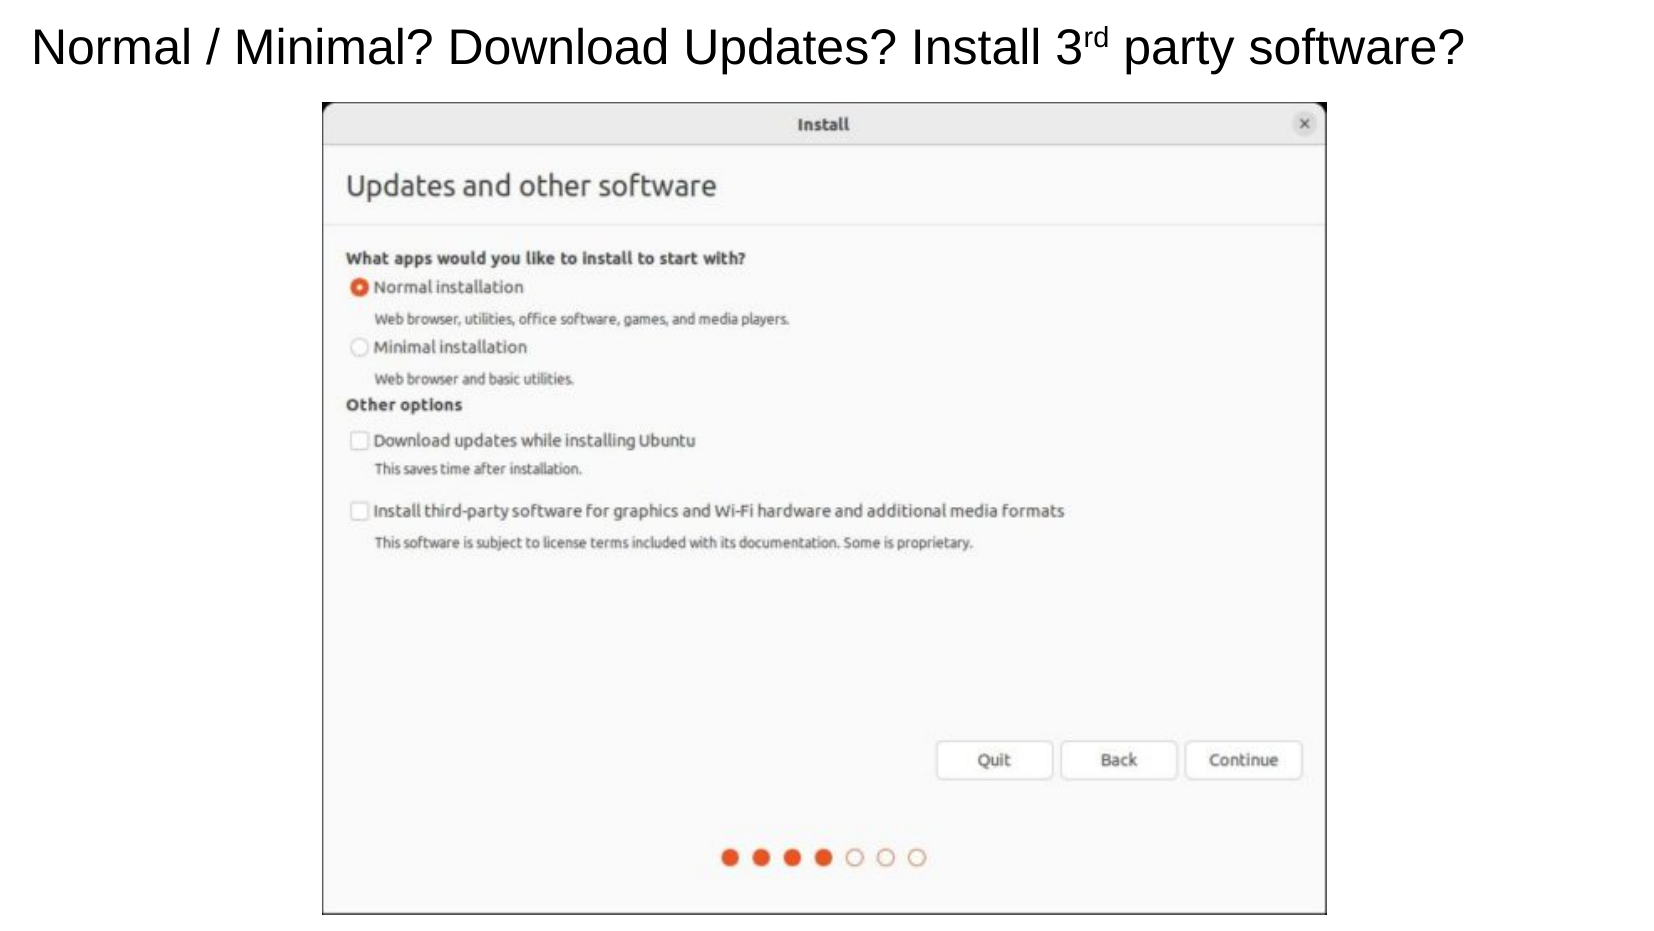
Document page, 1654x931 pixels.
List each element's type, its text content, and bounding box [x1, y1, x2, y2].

picture [322, 102, 1327, 915]
subtitle Normal / Minimal? Download Updates? Install 3rd party software? [31, 18, 1520, 349]
